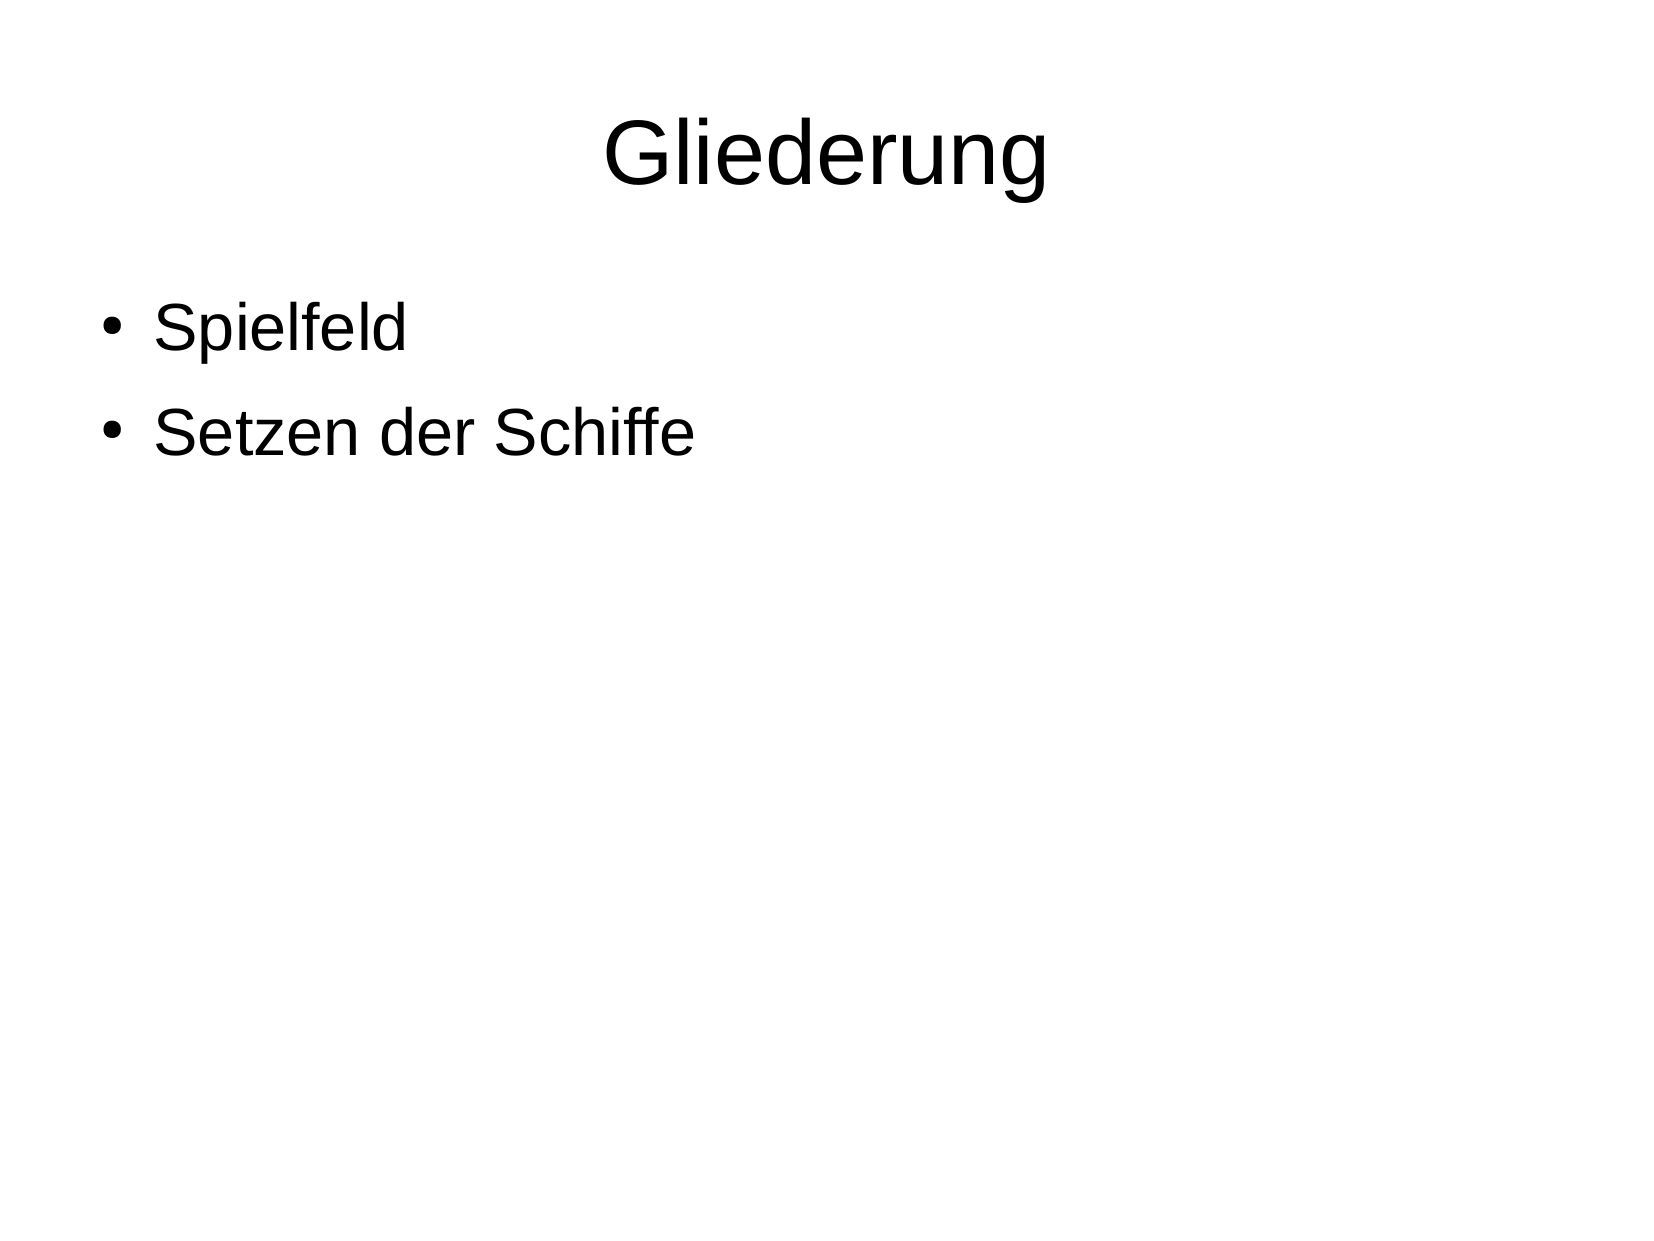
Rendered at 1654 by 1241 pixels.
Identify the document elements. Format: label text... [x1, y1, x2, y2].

list Spielfeld Setzen der Schiffe [82, 290, 1538, 1010]
title Gliederung [82, 49, 1571, 257]
